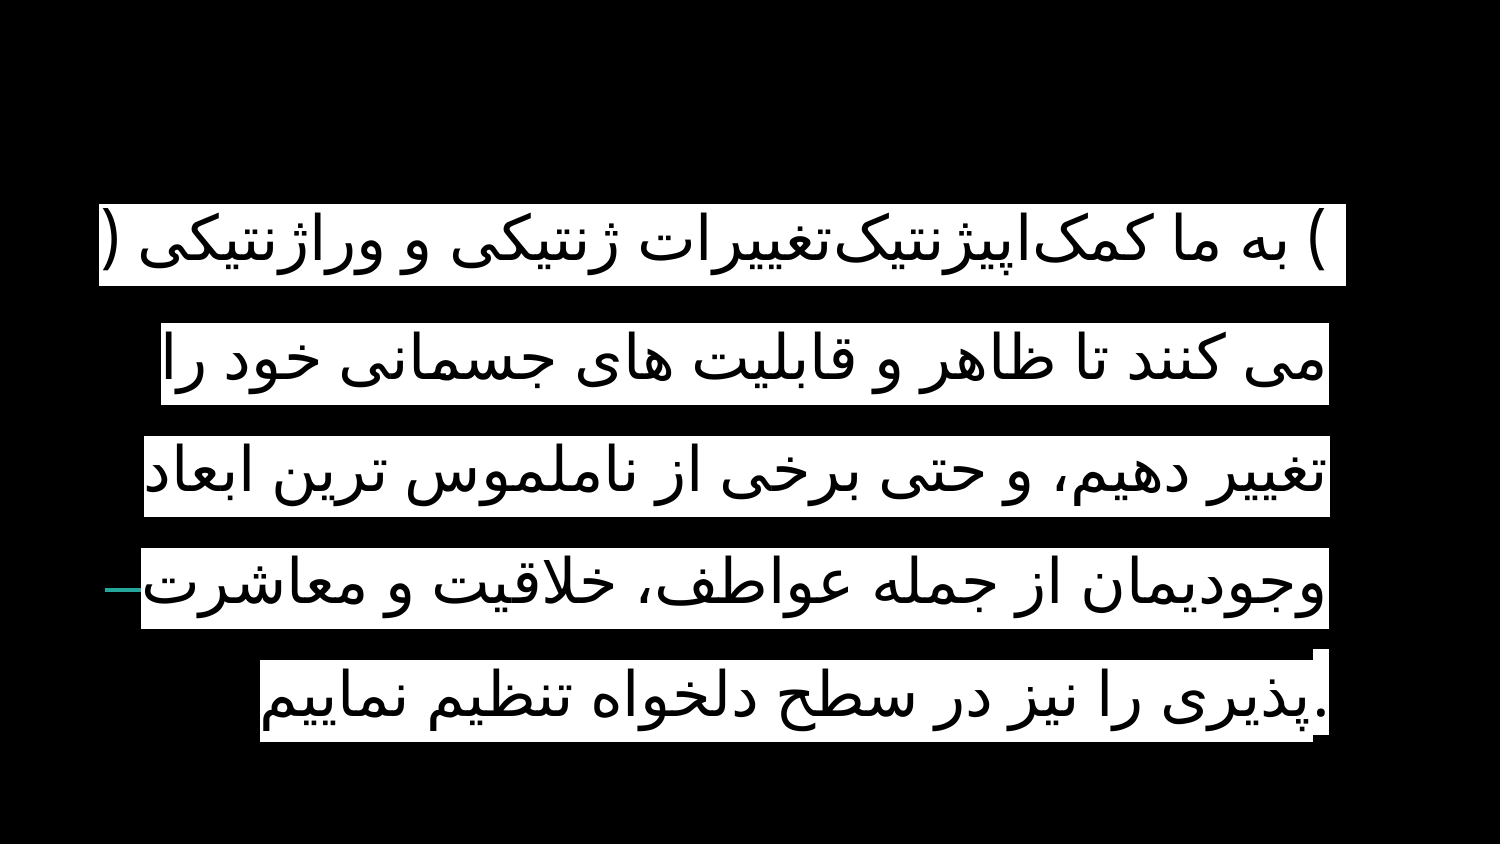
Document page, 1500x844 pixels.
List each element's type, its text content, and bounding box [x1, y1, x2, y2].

title تغییرات ژنتیکی و وراژنتیکی (اپیژنتیک) به ما کمک می کنند تا ظاهر و قابلیت های جسمانی خود را تغییر دهیم، و حتی برخی از ناملموس ترین ابعاد وجودیمان از جمله عواطف، خلاقیت و معاشرت پذیری را نیز در سطح دلخواه تنظیم نماییم. [84, 68, 1416, 744]
